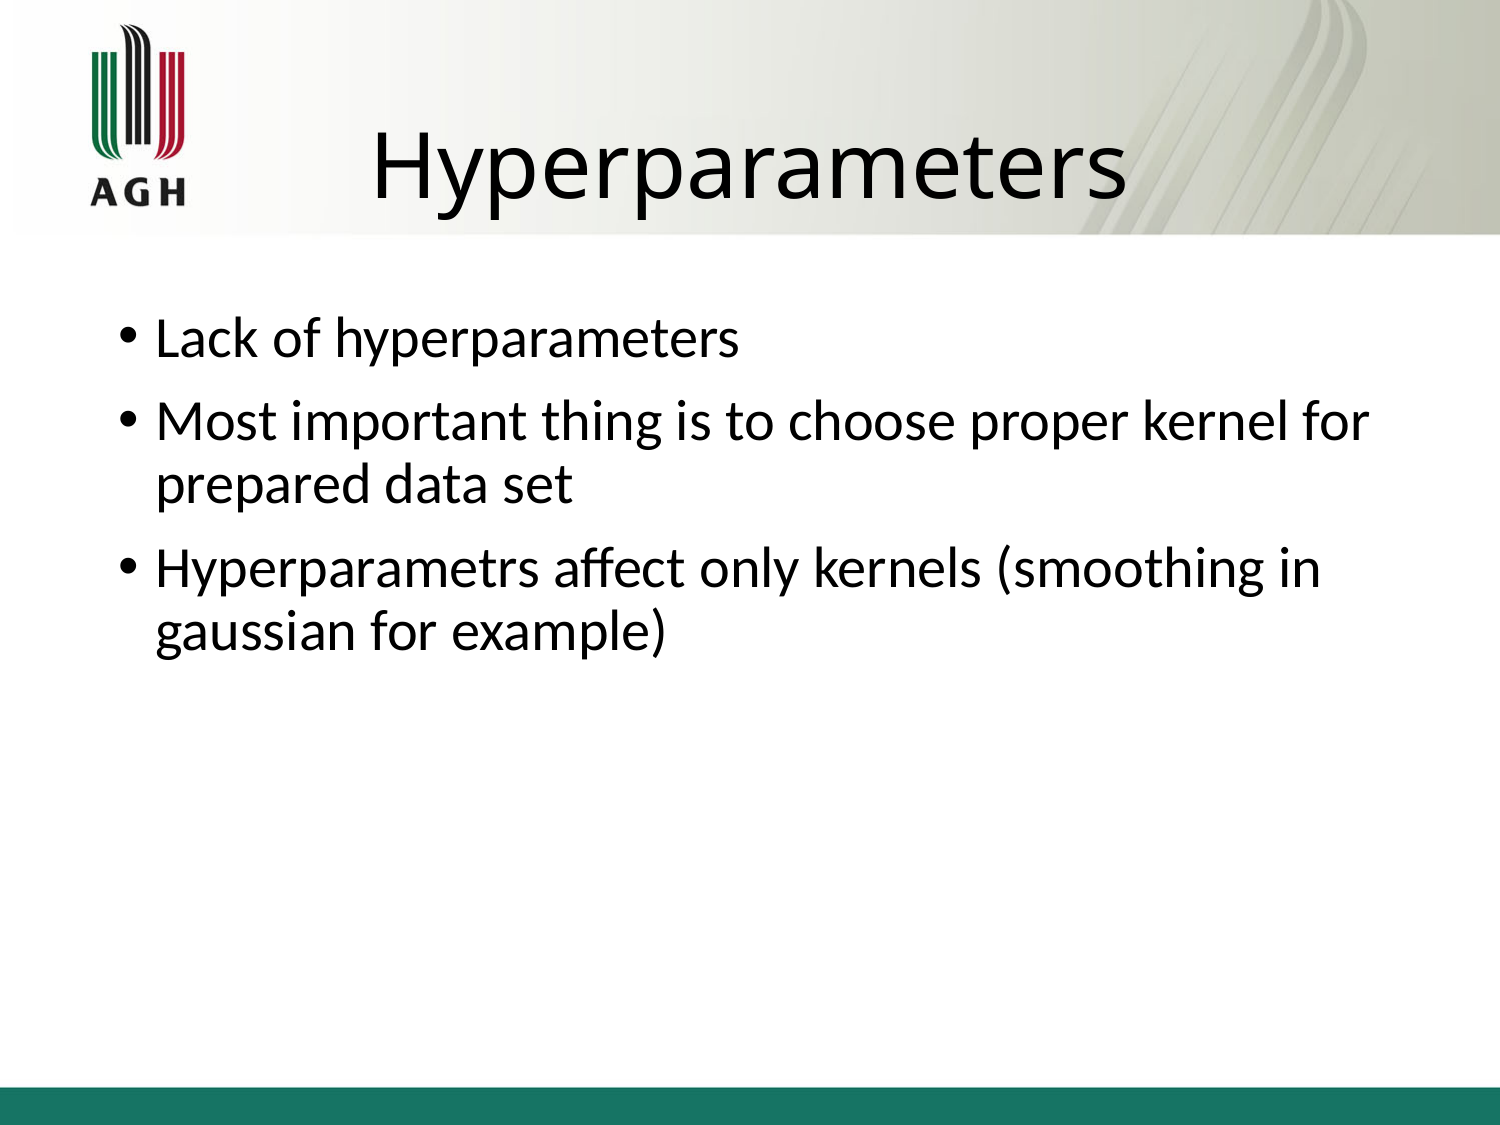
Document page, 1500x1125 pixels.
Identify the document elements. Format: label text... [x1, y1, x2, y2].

text_box Hyperparameters [103, 59, 1397, 277]
text_box Lack of hyperparameters Most important thing is to choose proper kernel for prepared data set Hyperparametrs affect only kernels (smoothing in gaussian for example) [103, 299, 1397, 1013]
picture [0, 0, 1500, 1125]
